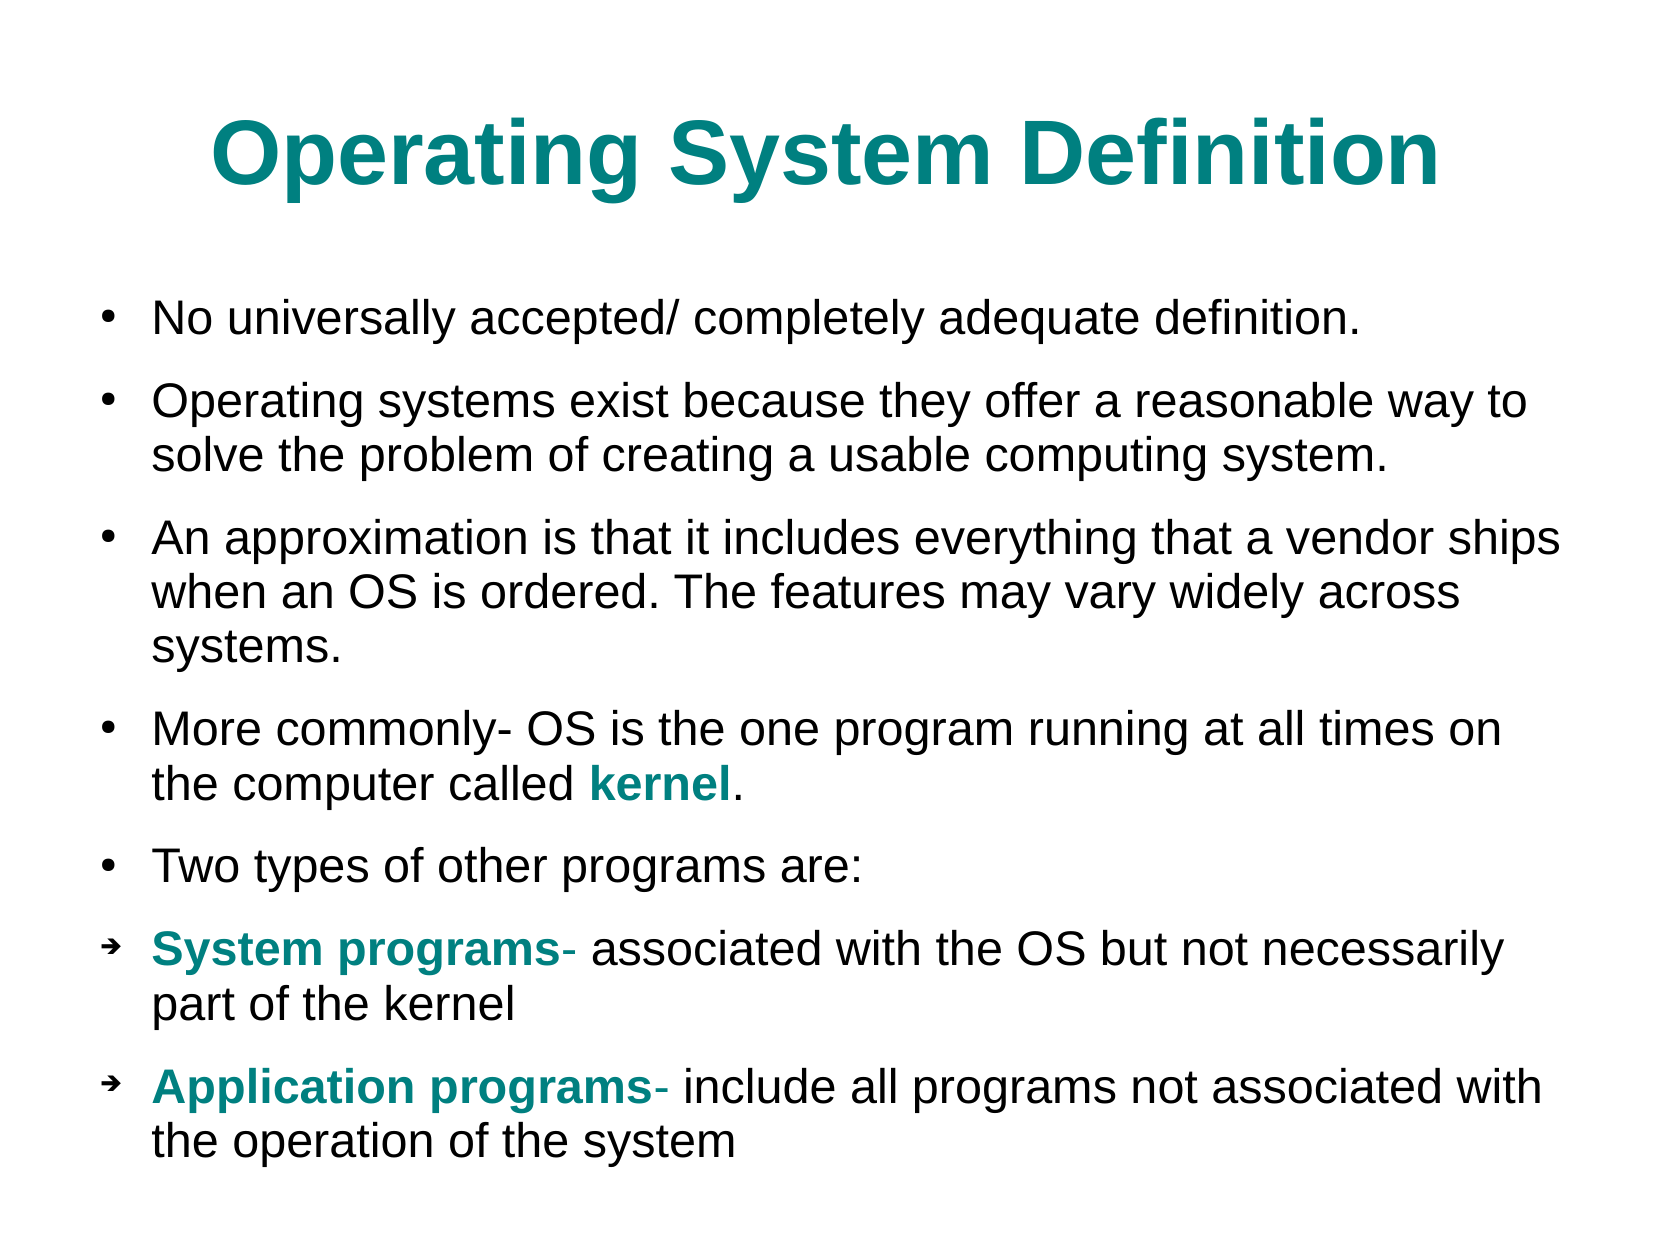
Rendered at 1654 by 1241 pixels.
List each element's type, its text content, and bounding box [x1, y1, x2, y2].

title Operating System Definition [82, 49, 1571, 257]
list No universally accepted/ completely adequate definition. Operating systems exist because they offer a reasonable way to solve the problem of creating a usable computing system. An approximation is that it includes everything that a vendor ships when an OS is ordered. The features may vary widely across systems. More commonly- OS is the one program running at all times on the computer called kernel. Two types of other programs are: System programs- associated with the OS but not necessarily part of the kernel Application programs- include all programs not associated with the operation of the system [82, 290, 1571, 1170]
